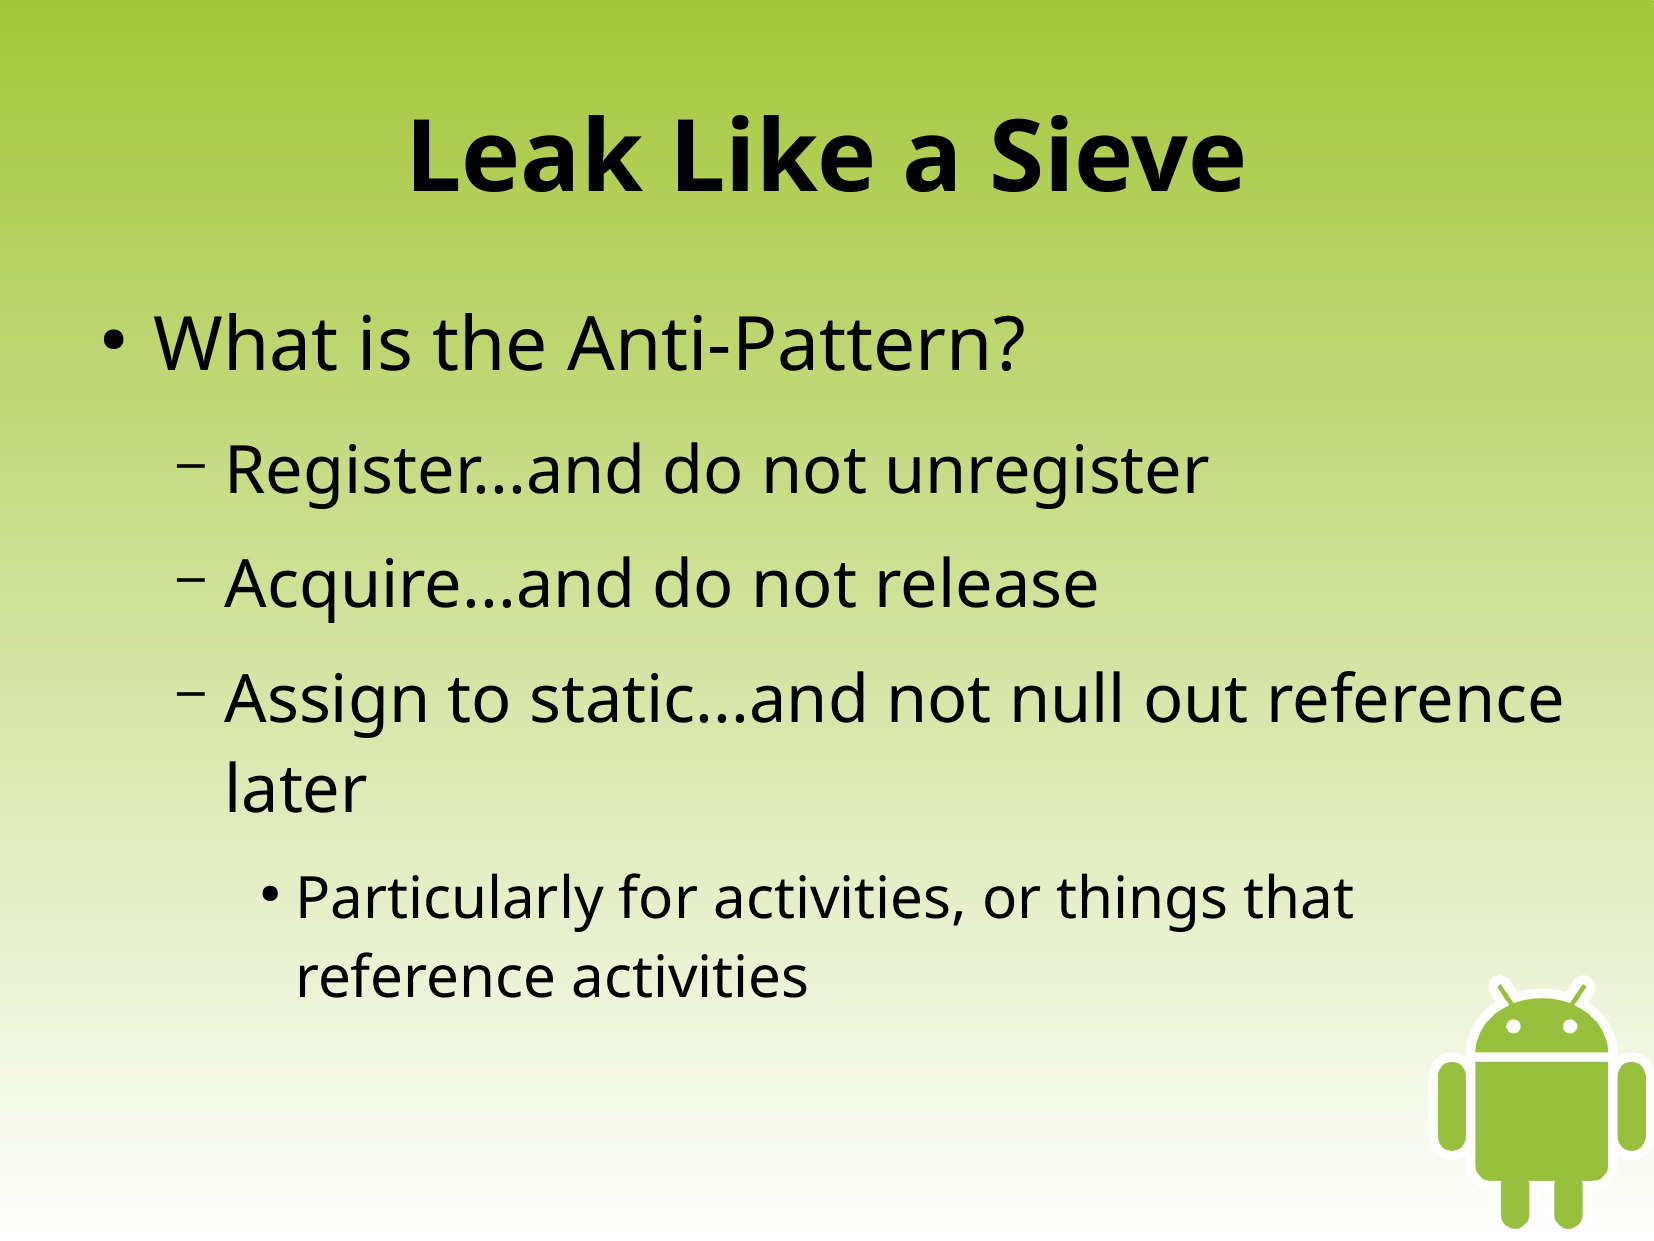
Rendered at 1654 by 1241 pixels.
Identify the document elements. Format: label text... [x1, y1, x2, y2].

picture [1428, 975, 1654, 1238]
title Leak Like a Sieve [82, 56, 1571, 250]
list What is the Anti-Pattern? Register...and do not unregister Acquire...and do not release Assign to static...and not null out reference later Particularly for activities, or things that reference activities [82, 290, 1571, 1094]
